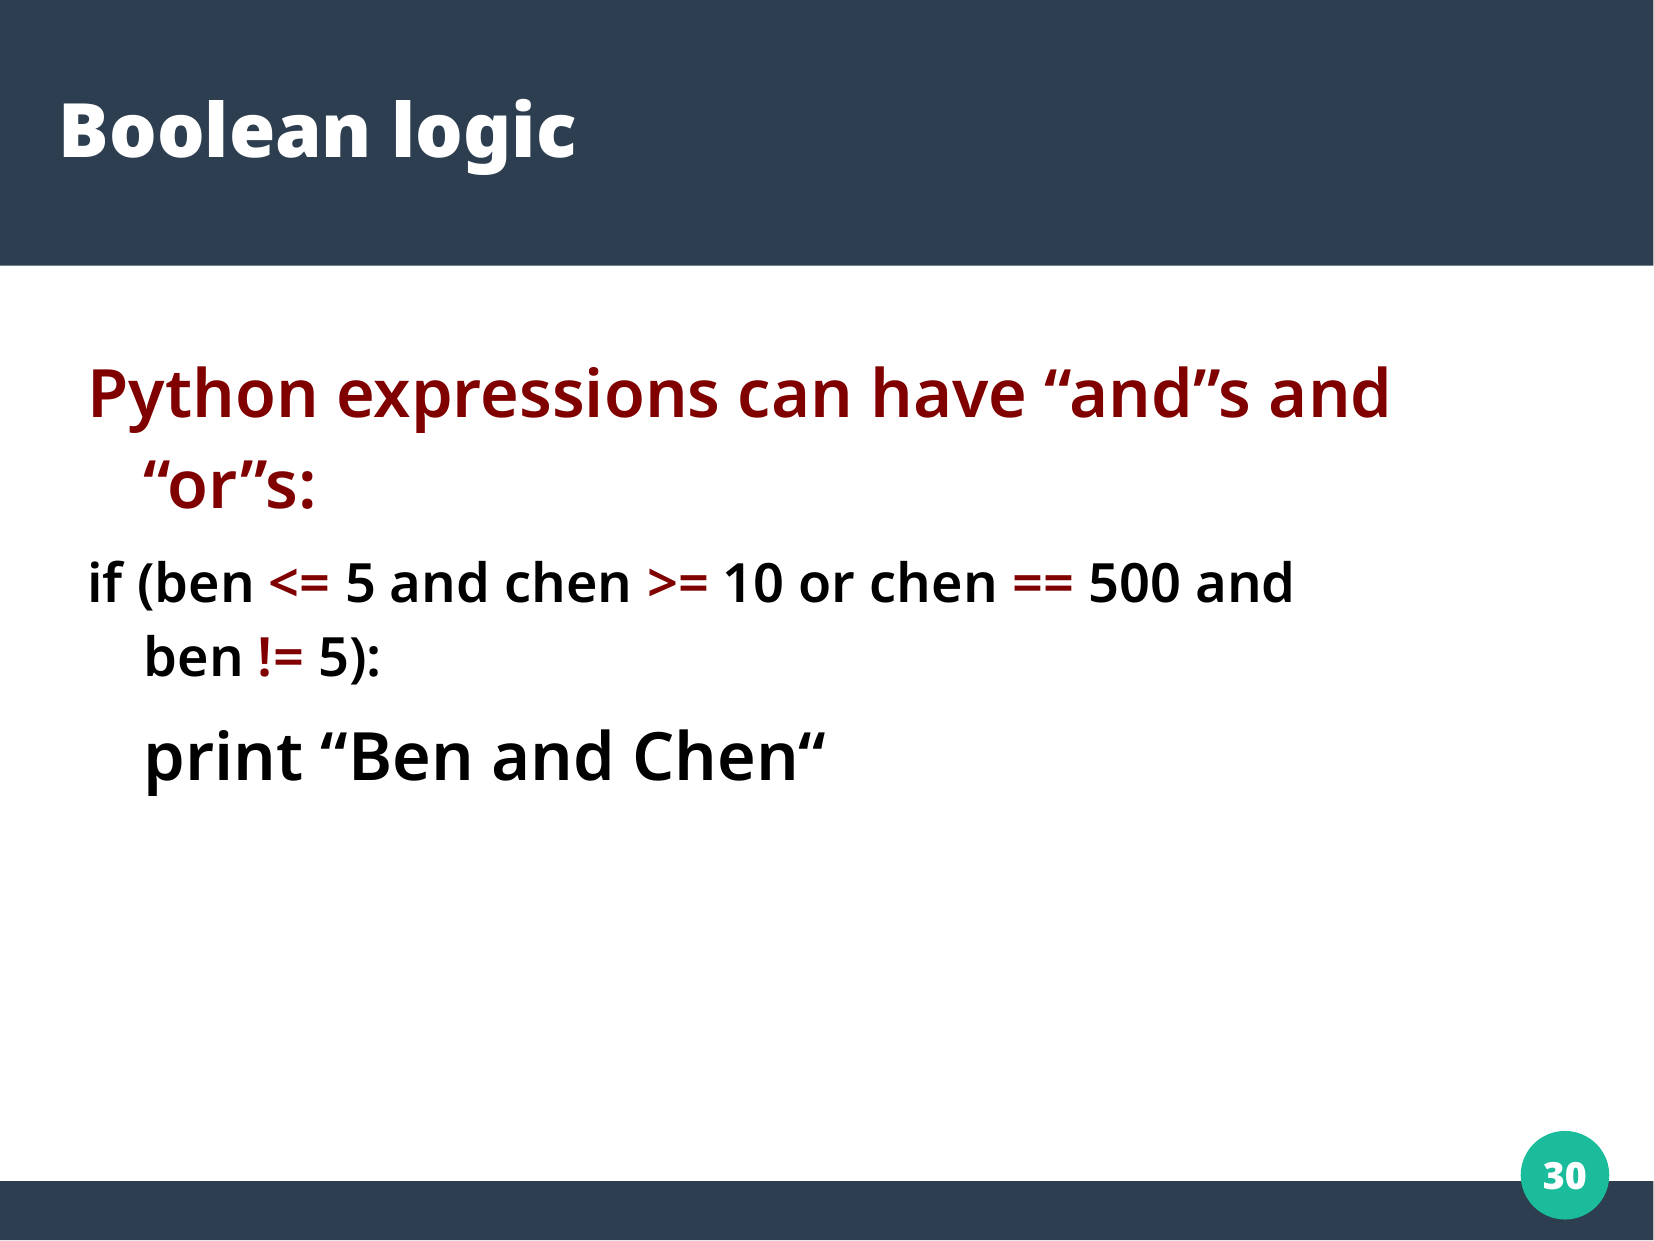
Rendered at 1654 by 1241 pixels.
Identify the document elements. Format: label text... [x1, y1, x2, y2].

list Python expressions can have “and”s and “or”s: if (ben <= 5 and chen >= 10 or chen == 500 and ben != 5): print “Ben and Chen“ [72, 338, 1423, 1082]
title Boolean logic [59, 49, 1595, 207]
